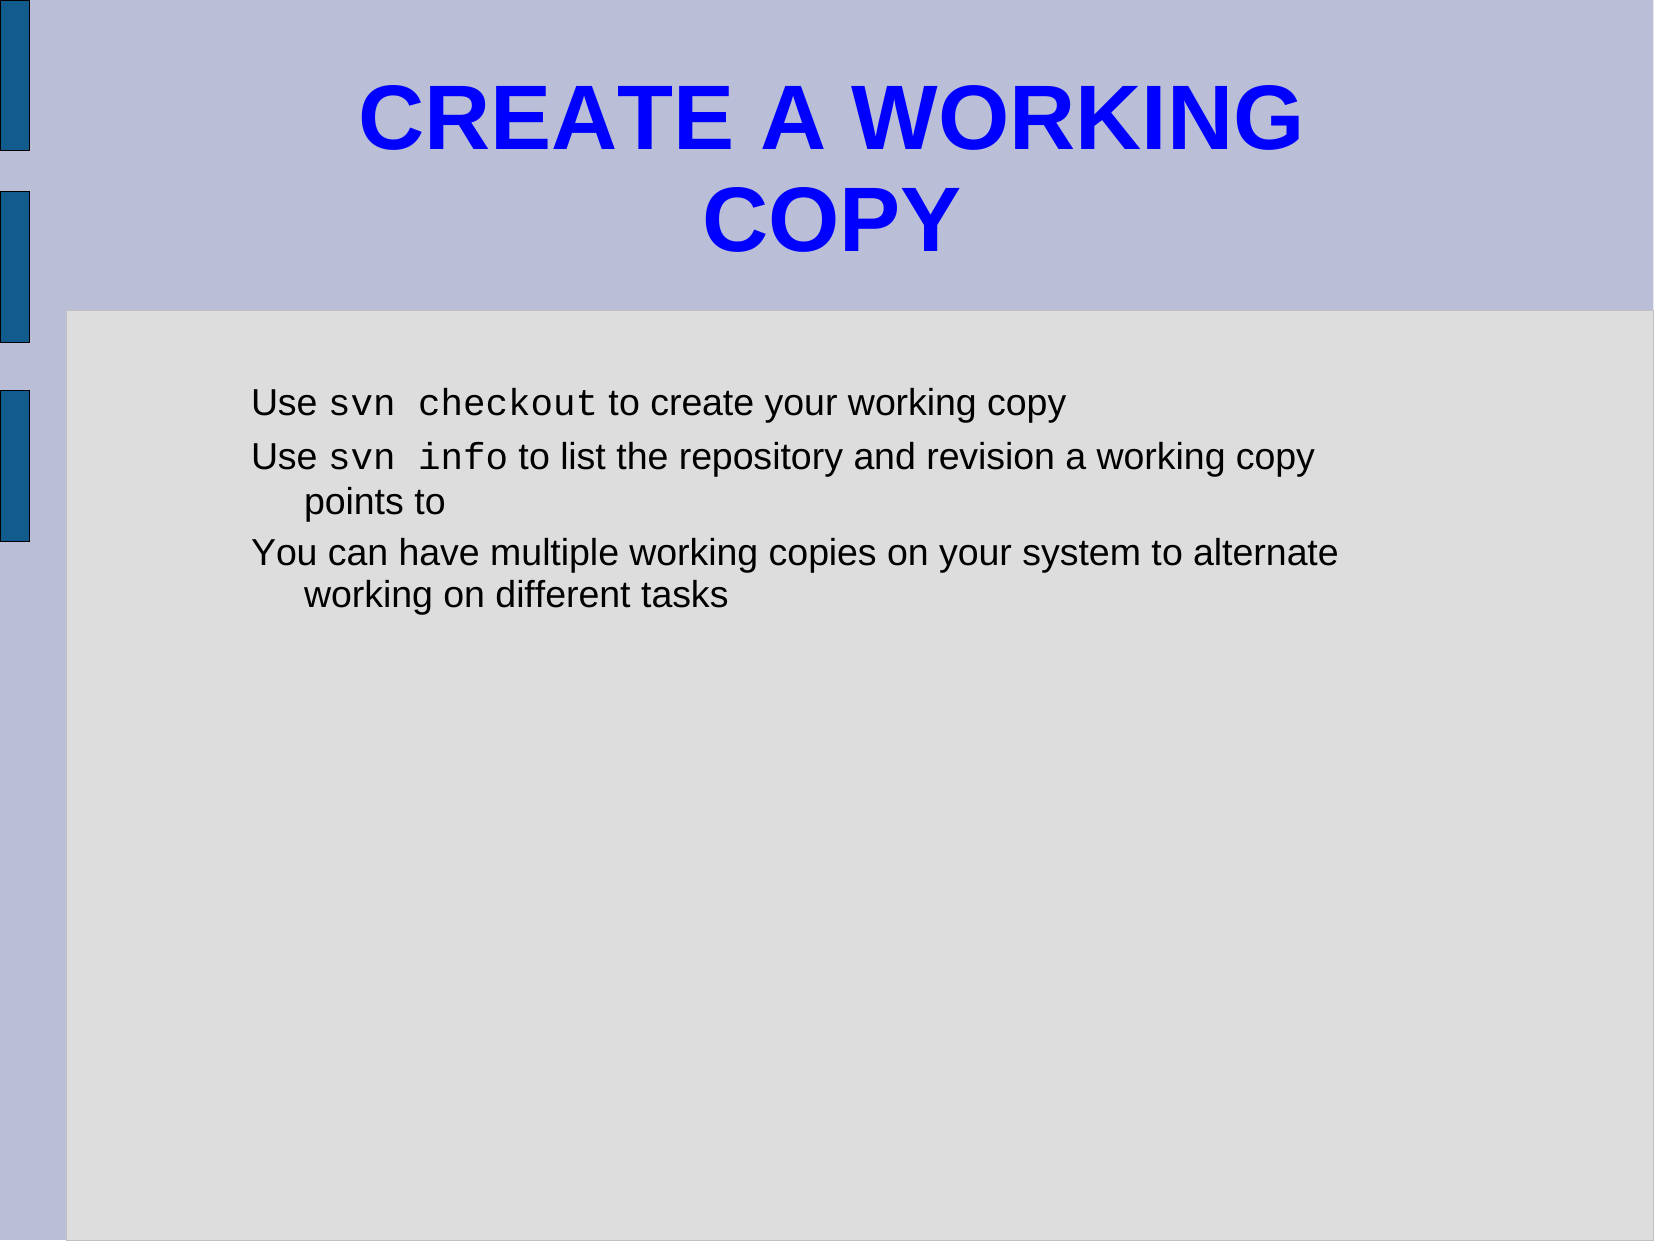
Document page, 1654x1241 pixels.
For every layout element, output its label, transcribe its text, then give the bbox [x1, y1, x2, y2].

list Use svn checkout to create your working copy Use svn info to list the repository and revision a working copy points to You can have multiple working copies on your system to alternate working on different tasks [218, 373, 1388, 1111]
title CREATE A WORKING COPY [215, 54, 1449, 284]
